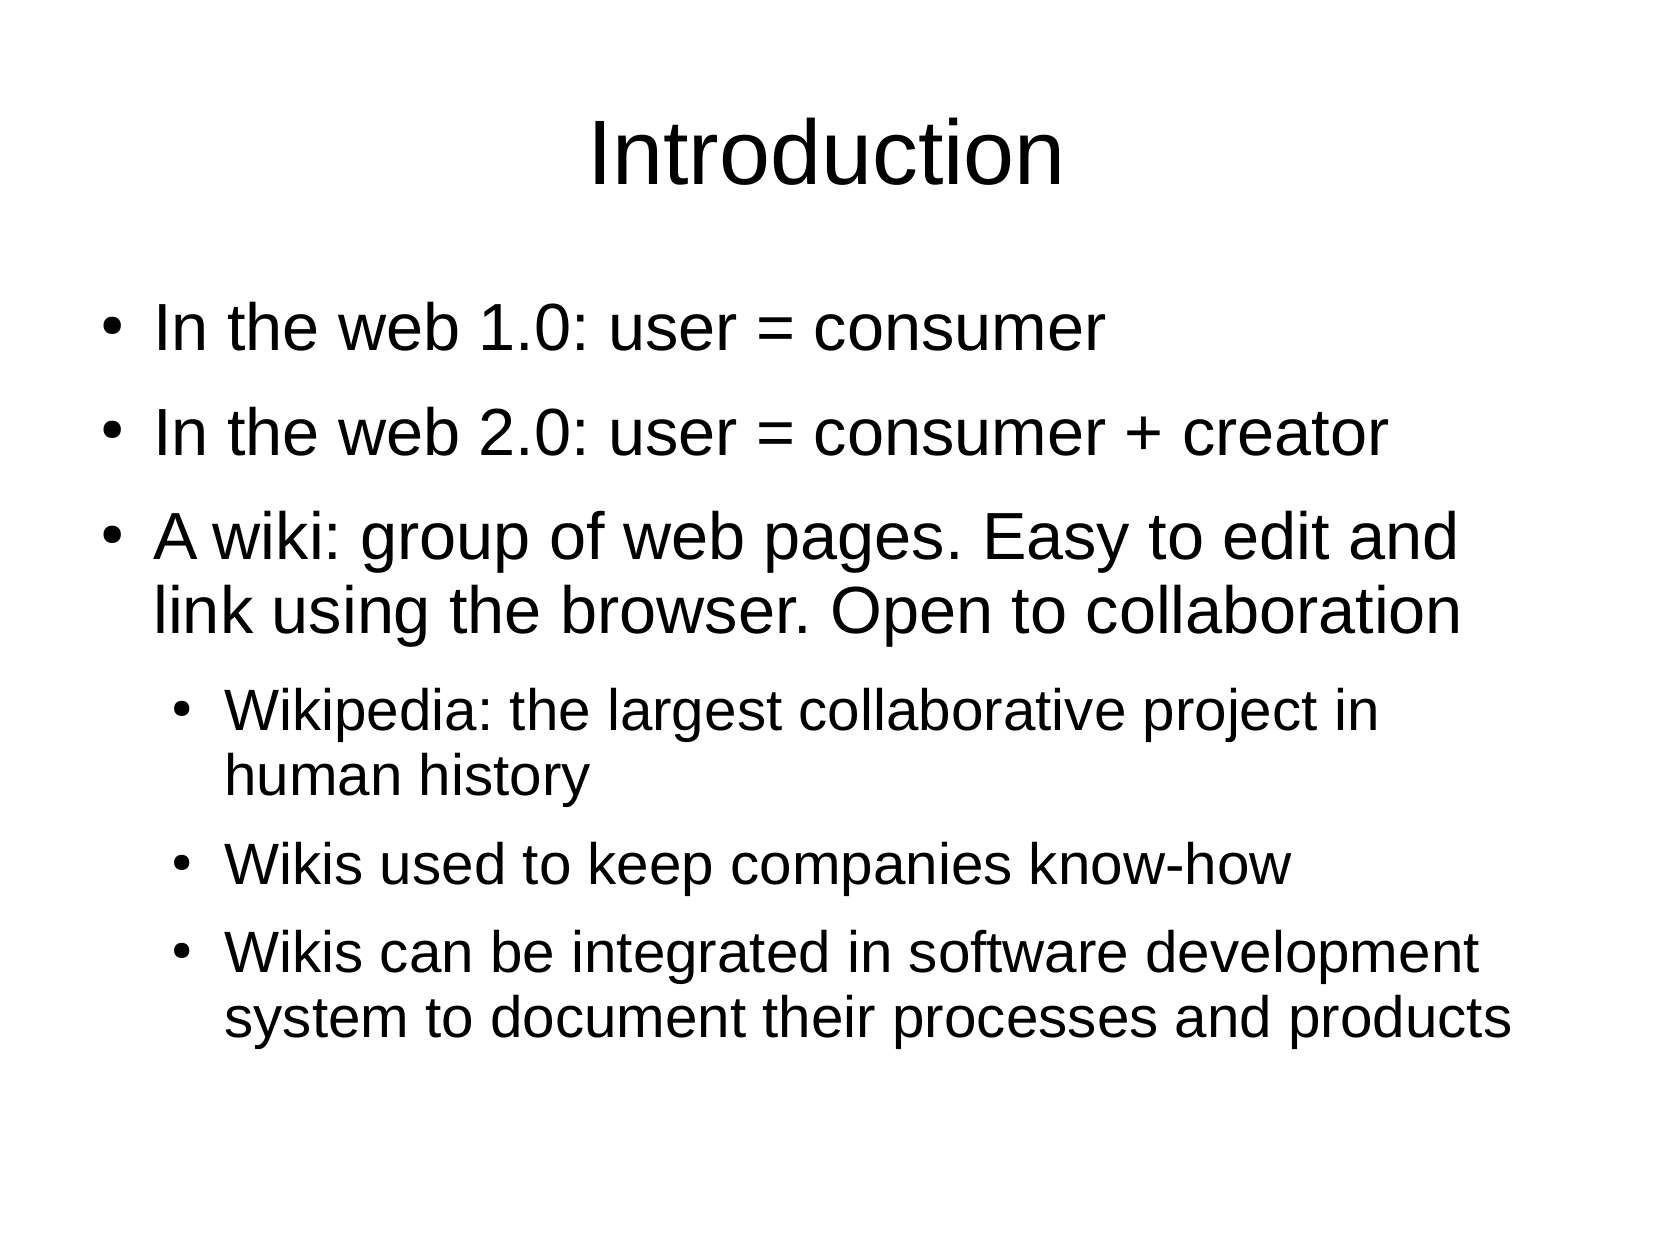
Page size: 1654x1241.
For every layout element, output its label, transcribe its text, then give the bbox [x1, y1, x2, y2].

list In the web 1.0: user = consumer In the web 2.0: user = consumer + creator A wiki: group of web pages. Easy to edit and link using the browser. Open to collaboration Wikipedia: the largest collaborative project in human history Wikis used to keep companies know-how Wikis can be integrated in software development system to document their processes and products [82, 290, 1571, 1109]
title Introduction [82, 49, 1571, 257]
